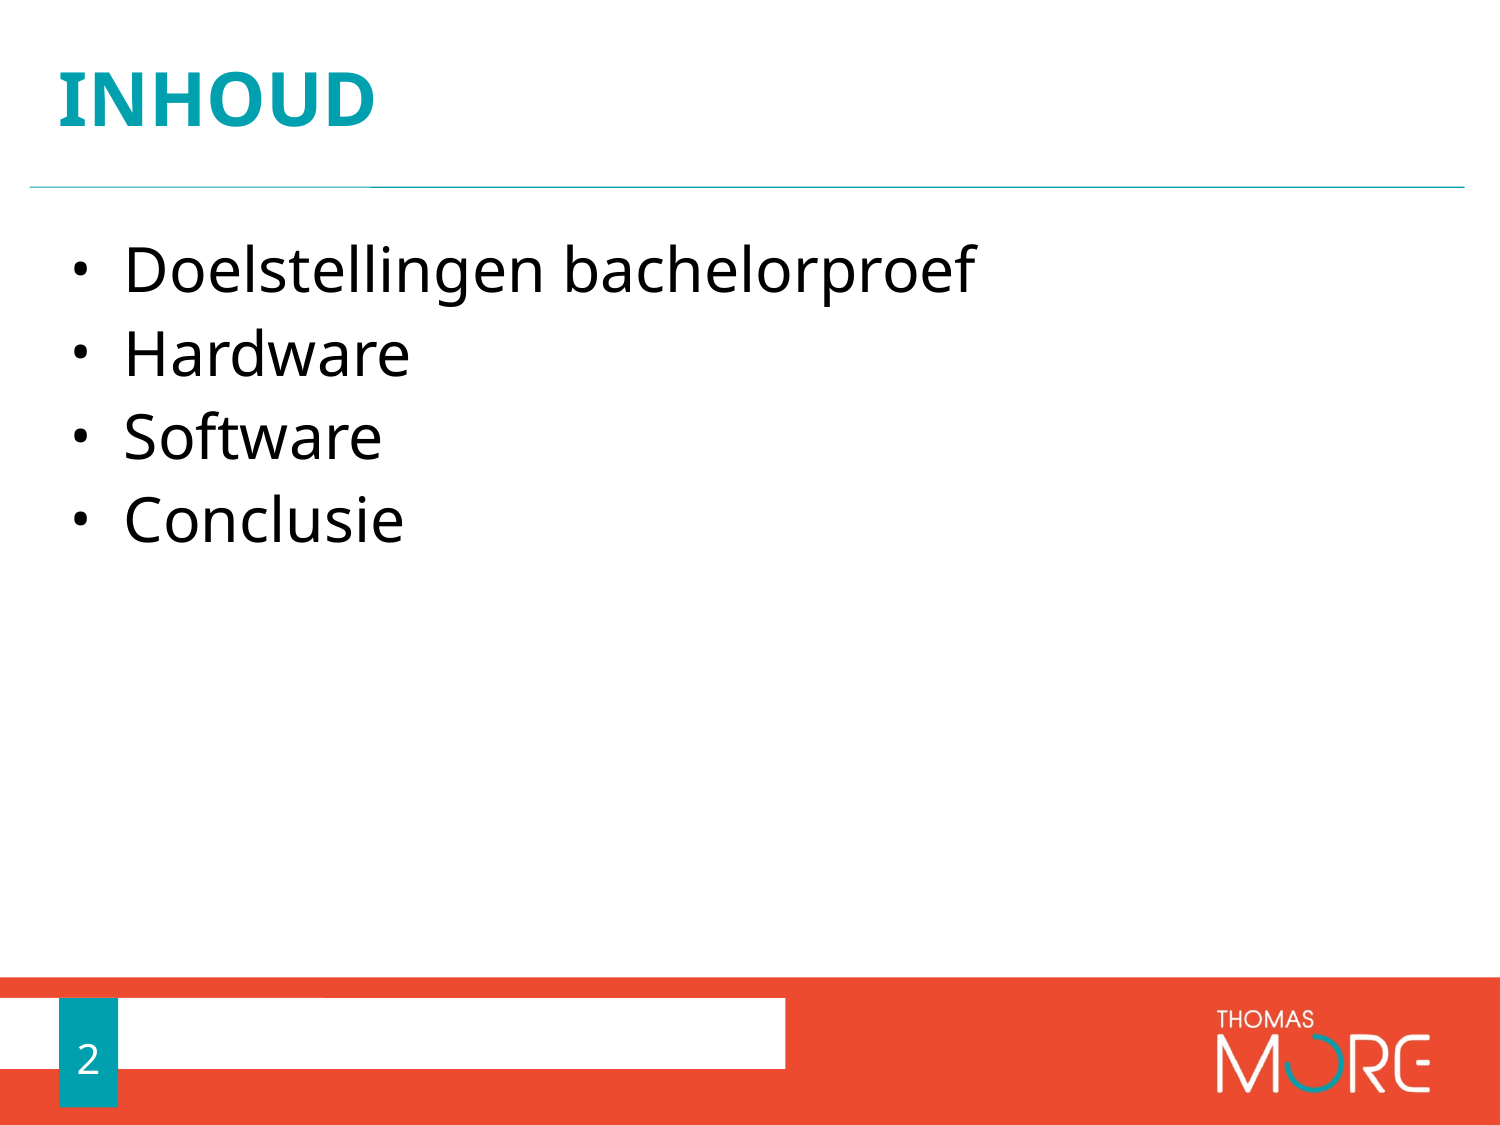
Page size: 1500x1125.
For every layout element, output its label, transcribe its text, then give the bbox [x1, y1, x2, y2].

slide_number <number> [59, 998, 119, 1108]
title Inhoud [0, 0, 1500, 188]
footer [123, 998, 786, 1069]
list Doelstellingen bachelorproef Hardware Software Conclusie [0, 188, 1500, 916]
picture [1187, 980, 1459, 1122]
